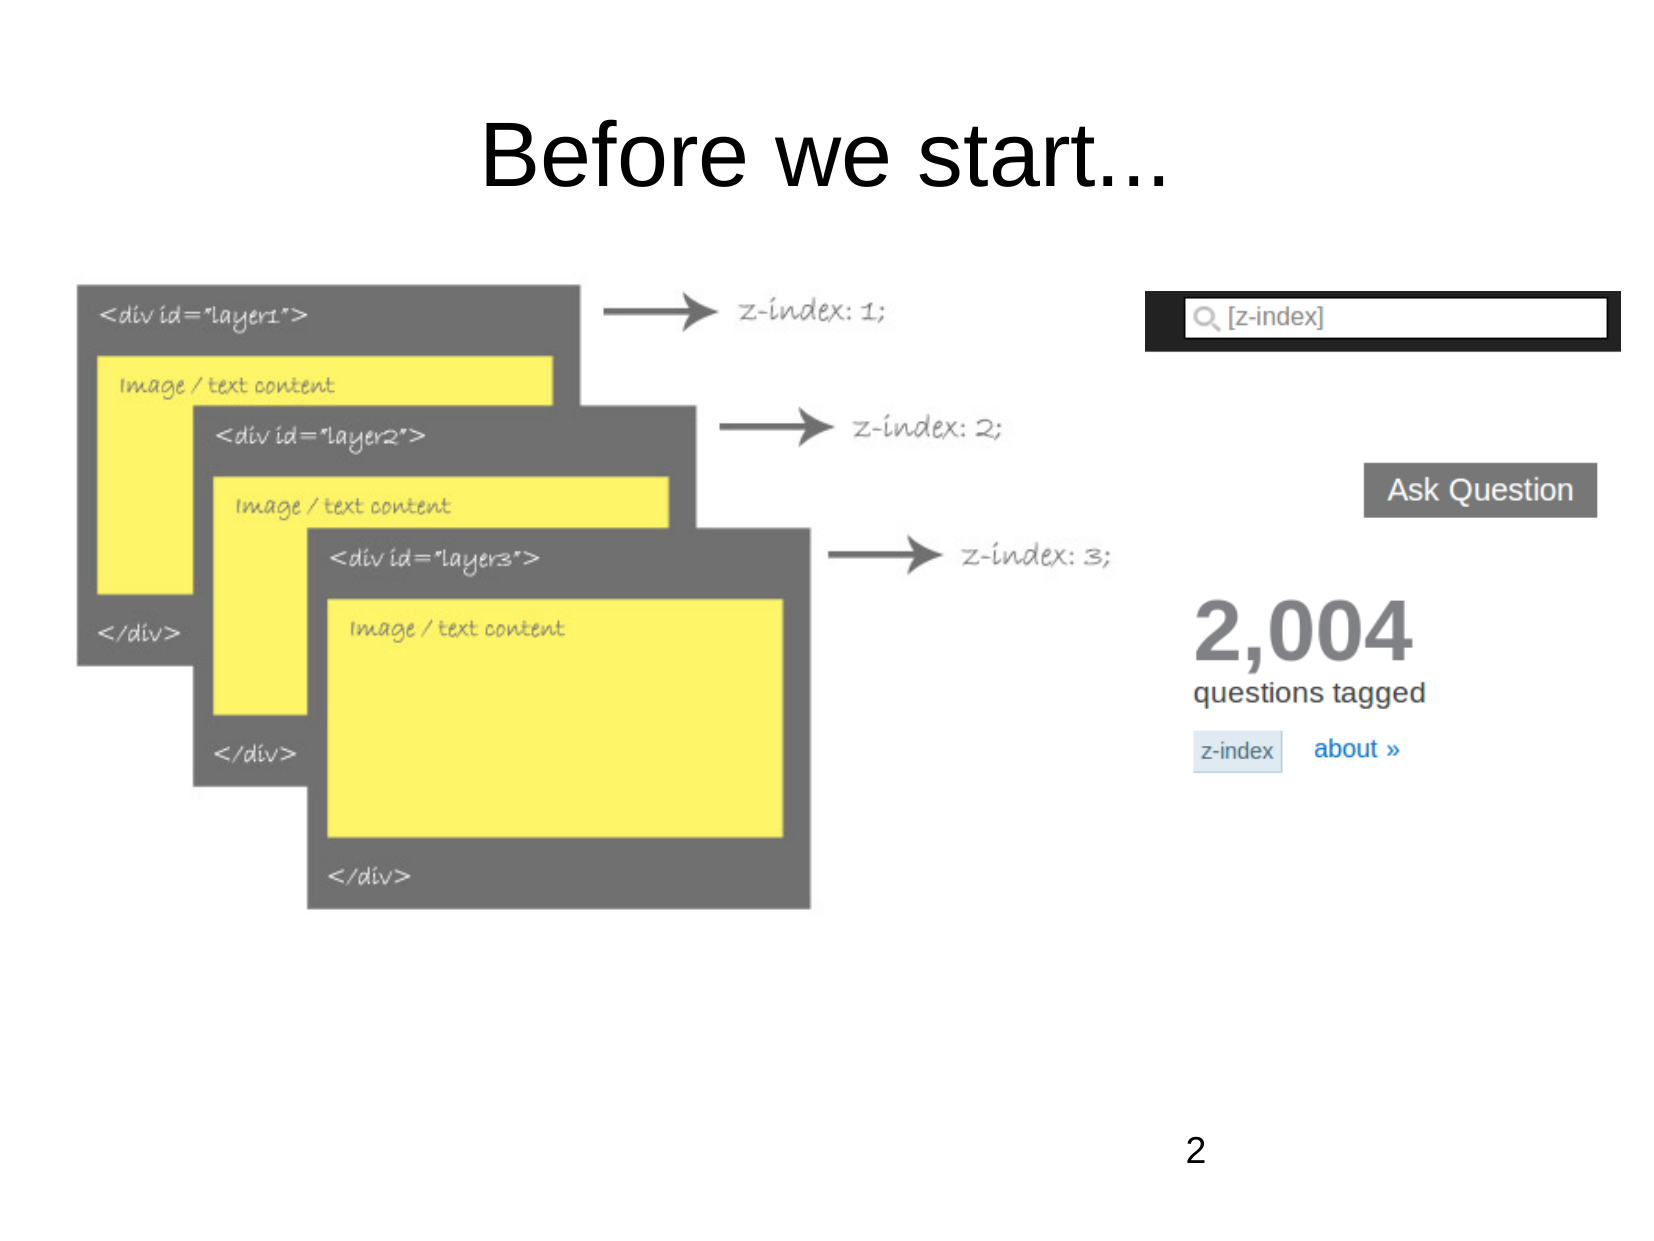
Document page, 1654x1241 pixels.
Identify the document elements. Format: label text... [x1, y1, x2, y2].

title Before we start... [82, 49, 1571, 257]
picture [57, 230, 1126, 961]
picture [1145, 291, 1621, 781]
